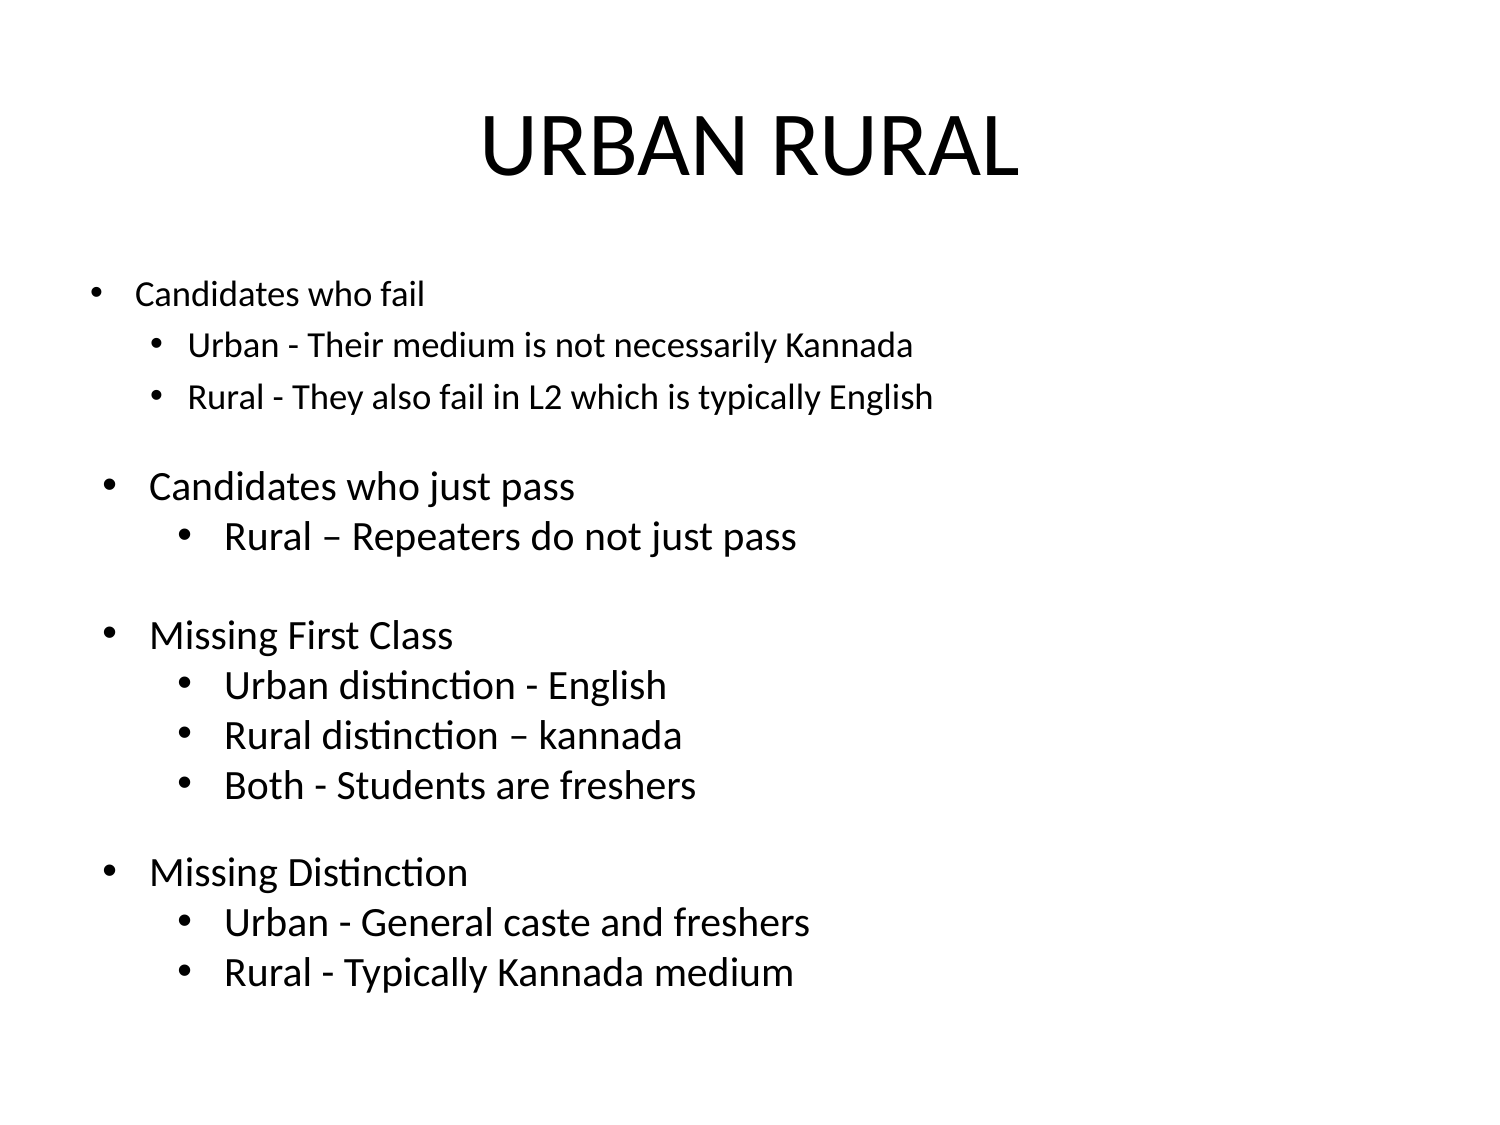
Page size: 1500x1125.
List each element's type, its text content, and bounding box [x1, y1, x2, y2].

text_box Missing First Class Urban distinction - English Rural distinction – kannada Both - Students are freshers [87, 600, 1463, 865]
list Candidates who fail Urban - Their medium is not necessarily Kannada Rural - They also fail in L2 which is typically English [75, 262, 1425, 425]
text_box Missing Distinction Urban - General caste and freshers Rural - Typically Kannada medium [87, 865, 1463, 1003]
title URBAN RURAL [75, 45, 1425, 233]
text_box Candidates who just pass Rural – Repeaters do not just pass [87, 451, 1463, 567]
